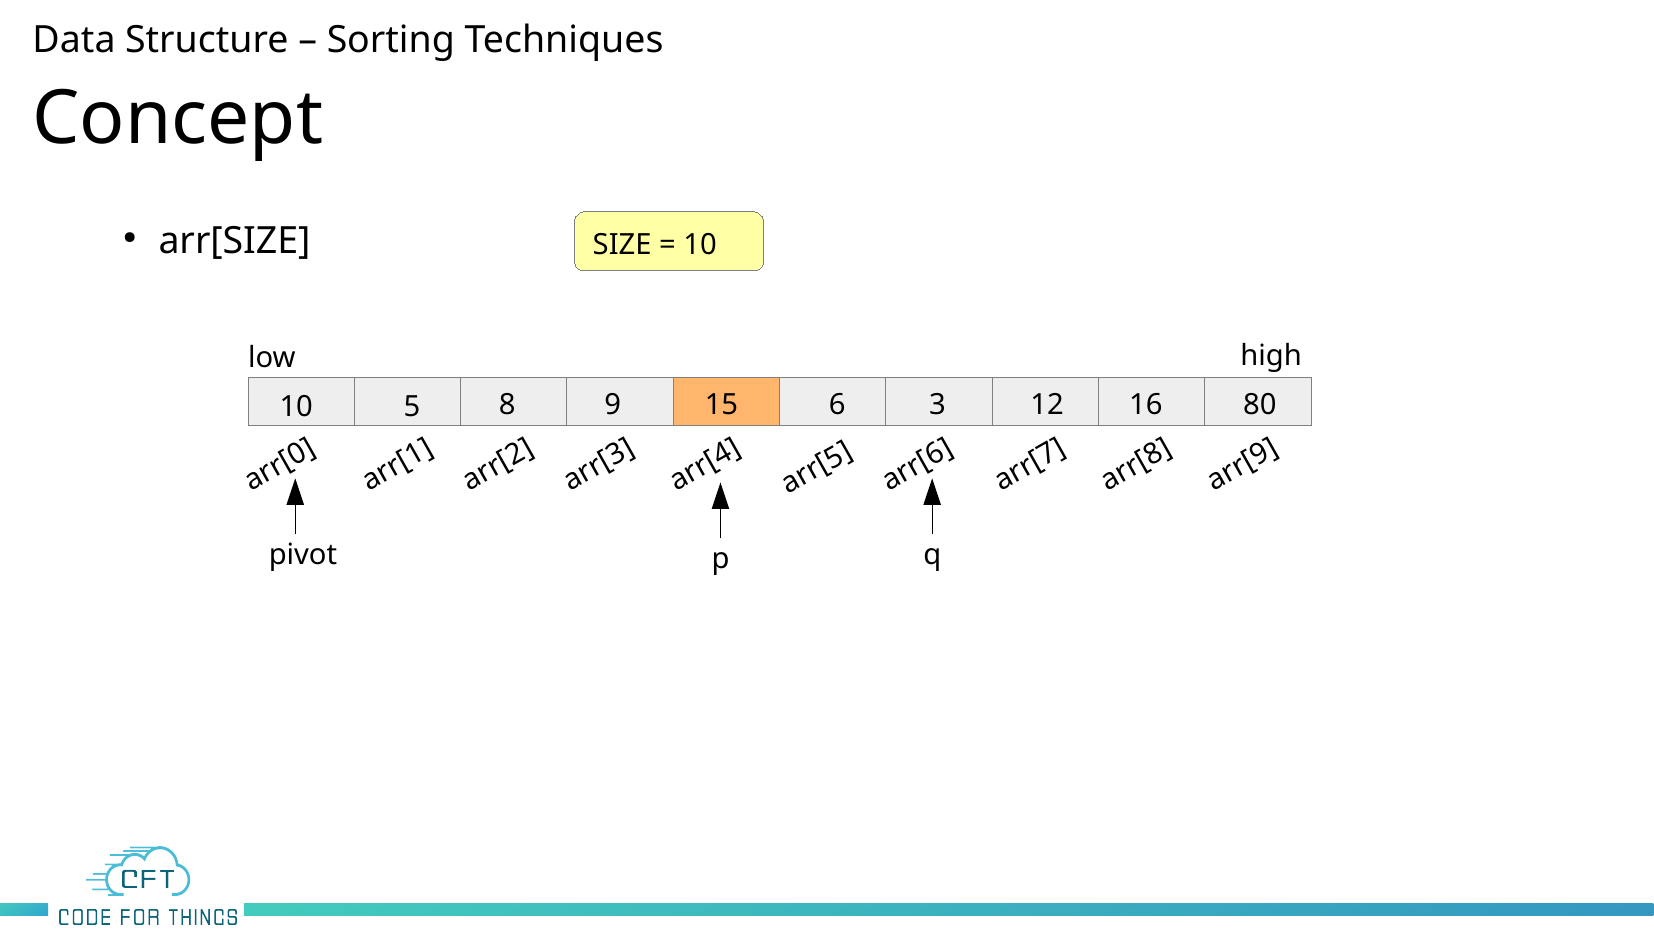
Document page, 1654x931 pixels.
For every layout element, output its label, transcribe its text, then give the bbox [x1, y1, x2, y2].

text_box 5 [388, 377, 438, 428]
text_box high [1225, 327, 1329, 377]
picture [59, 846, 237, 925]
text_box arr[6] [863, 401, 999, 517]
text_box [963, 377, 1015, 426]
text_box 9 [589, 376, 657, 426]
text_box [332, 377, 388, 426]
text_box arr[9] [1181, 405, 1323, 517]
text_box arr[7] [971, 404, 1111, 517]
text_box 3 [914, 376, 963, 426]
text_box 10 [264, 378, 332, 428]
text_box [574, 211, 764, 271]
text_box [863, 377, 914, 426]
text_box [762, 377, 814, 426]
text_box [657, 377, 690, 426]
text_box arr[3] [537, 413, 680, 517]
text_box arr[8] [1079, 401, 1213, 517]
text_box pivot [253, 525, 358, 575]
text_box arr[5] [756, 404, 898, 520]
text_box 6 [814, 376, 863, 426]
title Data Structure – Sorting Techniques Concept [32, 12, 1184, 166]
text_box arr[0] [218, 403, 360, 517]
text_box [438, 377, 484, 426]
text_box arr[2] [437, 404, 574, 517]
text_box arr[1] [336, 401, 473, 517]
text_box 8 [484, 376, 551, 426]
text_box 12 [1015, 376, 1083, 426]
text_box low [233, 328, 337, 378]
text_box [1182, 377, 1228, 426]
text_box 16 [1114, 376, 1182, 426]
text_box SIZE = 10 [577, 215, 758, 265]
text_box 15 [690, 376, 762, 426]
text_box [248, 378, 264, 426]
text_box [1296, 377, 1312, 426]
text_box p [696, 529, 745, 579]
text_box [1083, 377, 1114, 426]
text_box [551, 377, 589, 426]
text_box arr[SIZE] [108, 205, 353, 272]
text_box 80 [1228, 377, 1296, 426]
text_box q [908, 525, 957, 575]
text_box arr[4] [647, 426, 786, 517]
